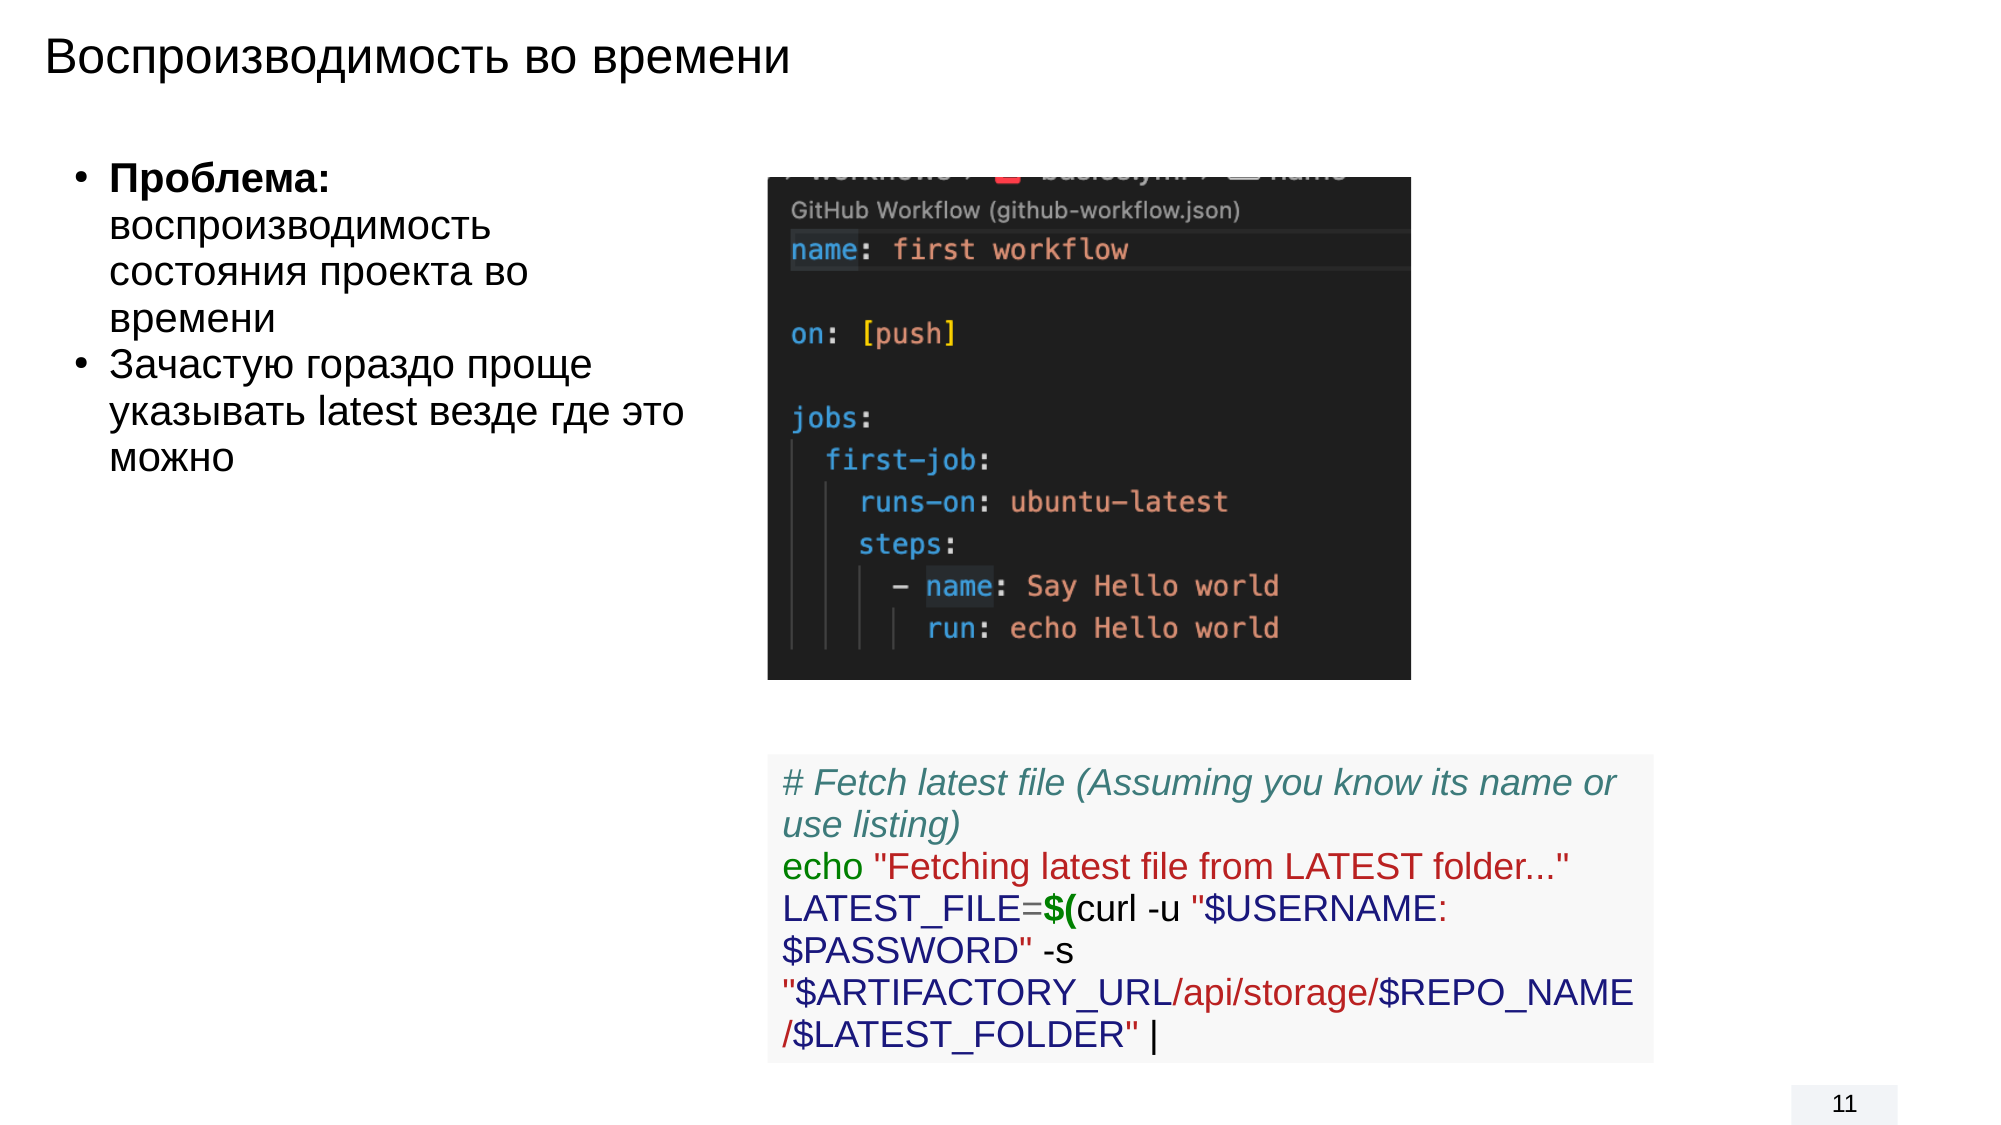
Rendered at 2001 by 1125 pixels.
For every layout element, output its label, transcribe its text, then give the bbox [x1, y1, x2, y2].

text_box <number> [1817, 1082, 1961, 1125]
text_box # Fetch latest file (Assuming you know its name or use listing) echo "Fetching latest file from LATEST folder..." LATEST_FILE=$(curl -u "$USERNAME:$PASSWORD" -s "$ARTIFACTORY_URL/api/storage/$REPO_NAME/$LATEST_FOLDER" | [767, 754, 1654, 1063]
text_box Воспроизводимость во времени [29, 21, 1595, 93]
text_box Проблема: воспроизводимость состояния проекта во времени Зачастую гораздо проще указывать latest везде где это можно [59, 147, 709, 597]
picture [767, 177, 1412, 680]
